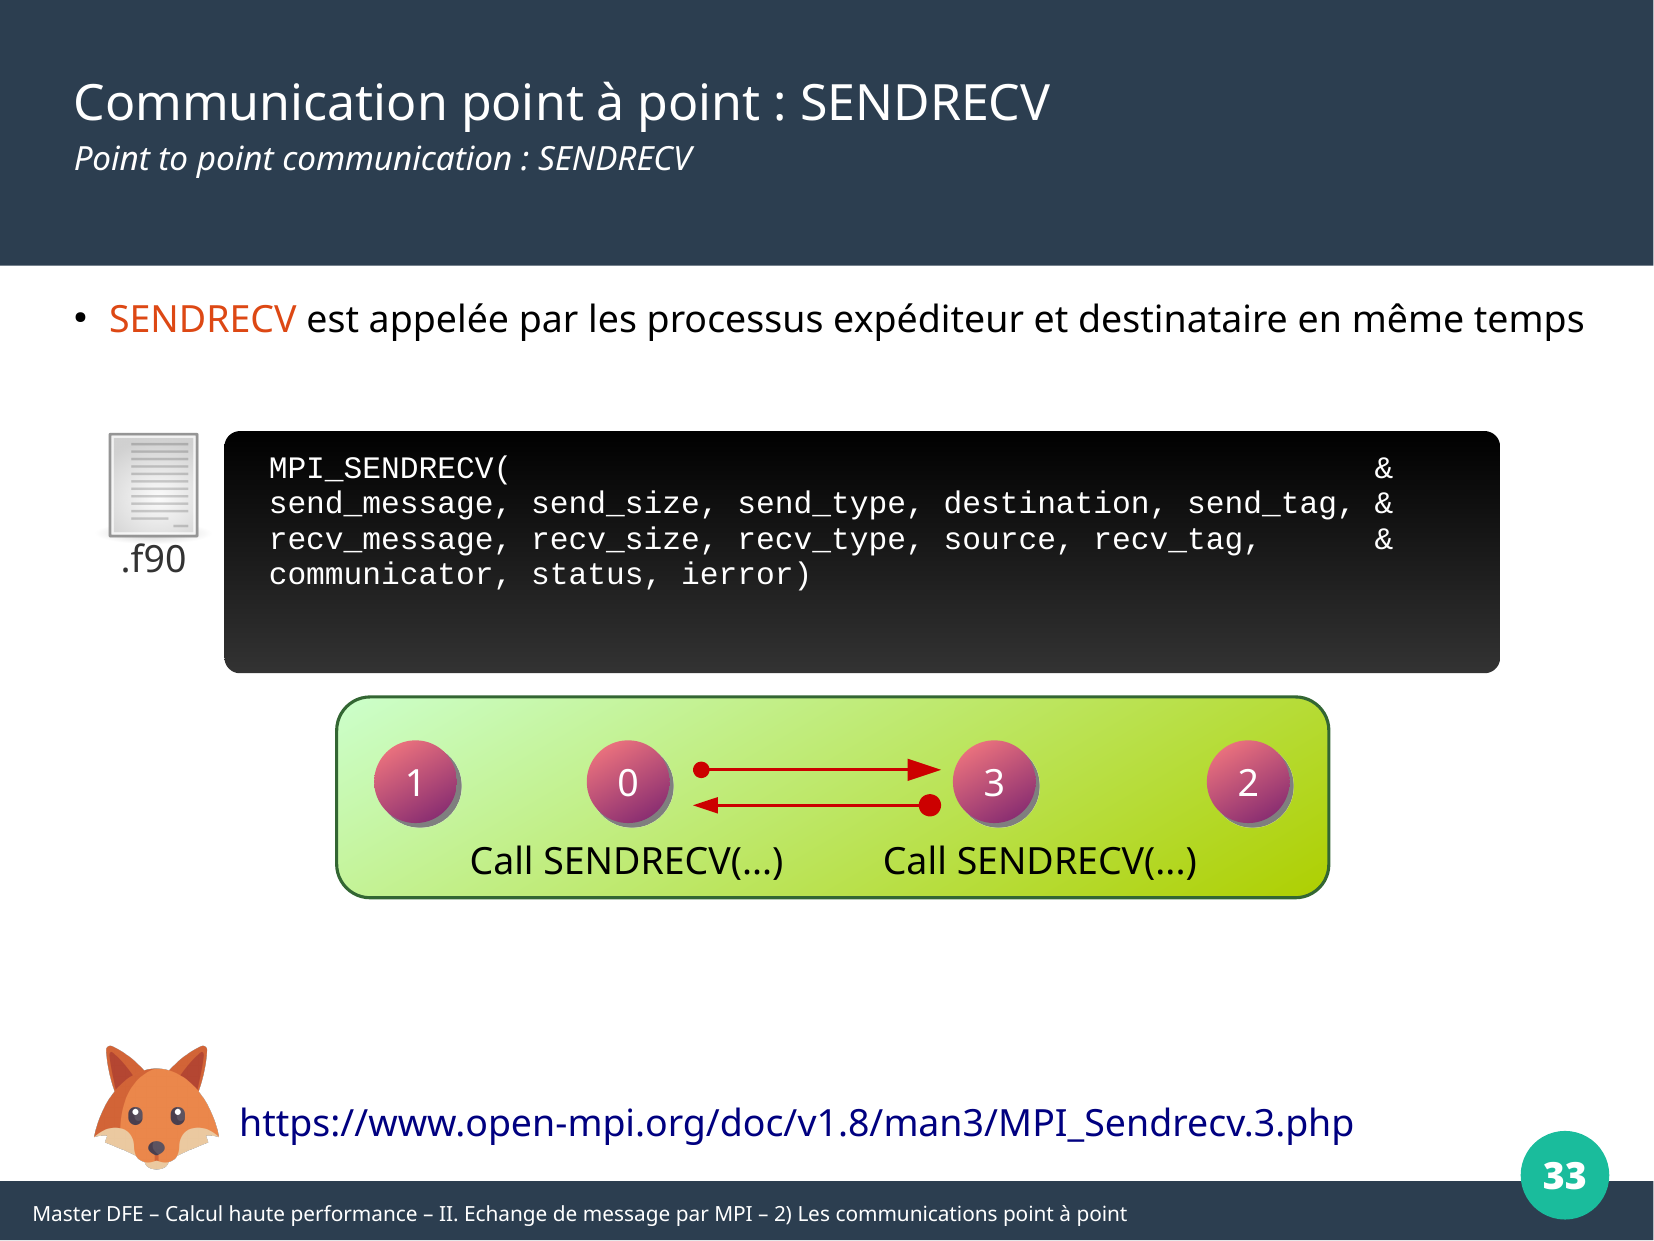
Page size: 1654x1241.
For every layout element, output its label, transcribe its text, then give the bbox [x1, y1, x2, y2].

text_box SENDRECV est appelée par les processus expéditeur et destinataire en même temps [59, 285, 1619, 355]
text_box .f90 [76, 524, 231, 591]
text_box 0 [586, 740, 670, 824]
text_box [224, 431, 1501, 674]
text_box 2 [1206, 740, 1290, 824]
text_box https://www.open-mpi.org/doc/v1.8/man3/MPI_Sendrecv.3.php [224, 1088, 1489, 1158]
picture [94, 428, 213, 524]
text_box Communication point à point : SENDRECV Point to point communication : SENDRECV [59, 59, 1619, 254]
text_box 3 [952, 740, 1036, 824]
picture [94, 1045, 219, 1170]
text_box [336, 696, 1329, 898]
text_box Call SENDRECV(...) [454, 826, 851, 898]
text_box MPI_SENDRECV( & send_message, send_size, send_type, destination, send_tag, & recv_message, recv_size, recv_type, source, recv_tag, & communicator, status, ierror) [253, 444, 1465, 602]
text_box Call SENDRECV(...) [868, 826, 1235, 898]
text_box 1 [374, 740, 457, 824]
text_box Master DFE – Calcul haute performance – II. Echange de message par MPI – 2) Les communications point à point [17, 1191, 1436, 1235]
